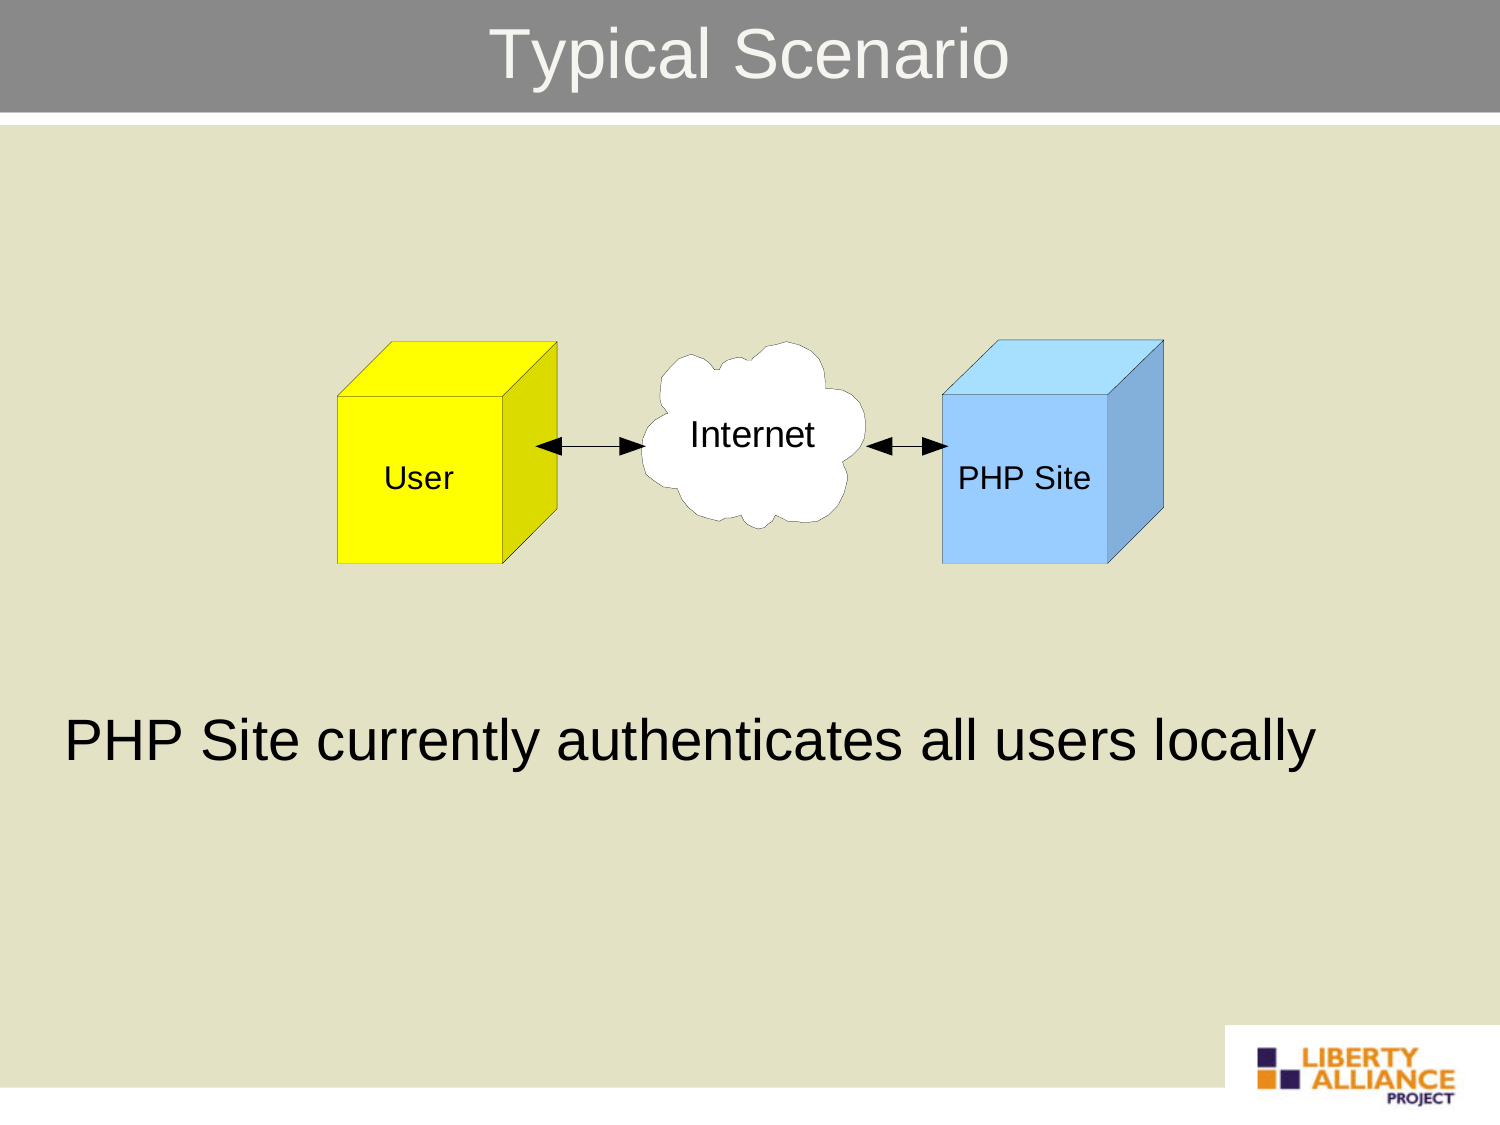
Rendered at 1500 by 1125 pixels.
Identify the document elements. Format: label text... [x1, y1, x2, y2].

chart [309, 294, 1203, 627]
list PHP Site currently authenticates all users locally [64, 711, 1402, 778]
title Typical Scenario [112, 7, 1388, 106]
picture [1237, 1027, 1500, 1125]
